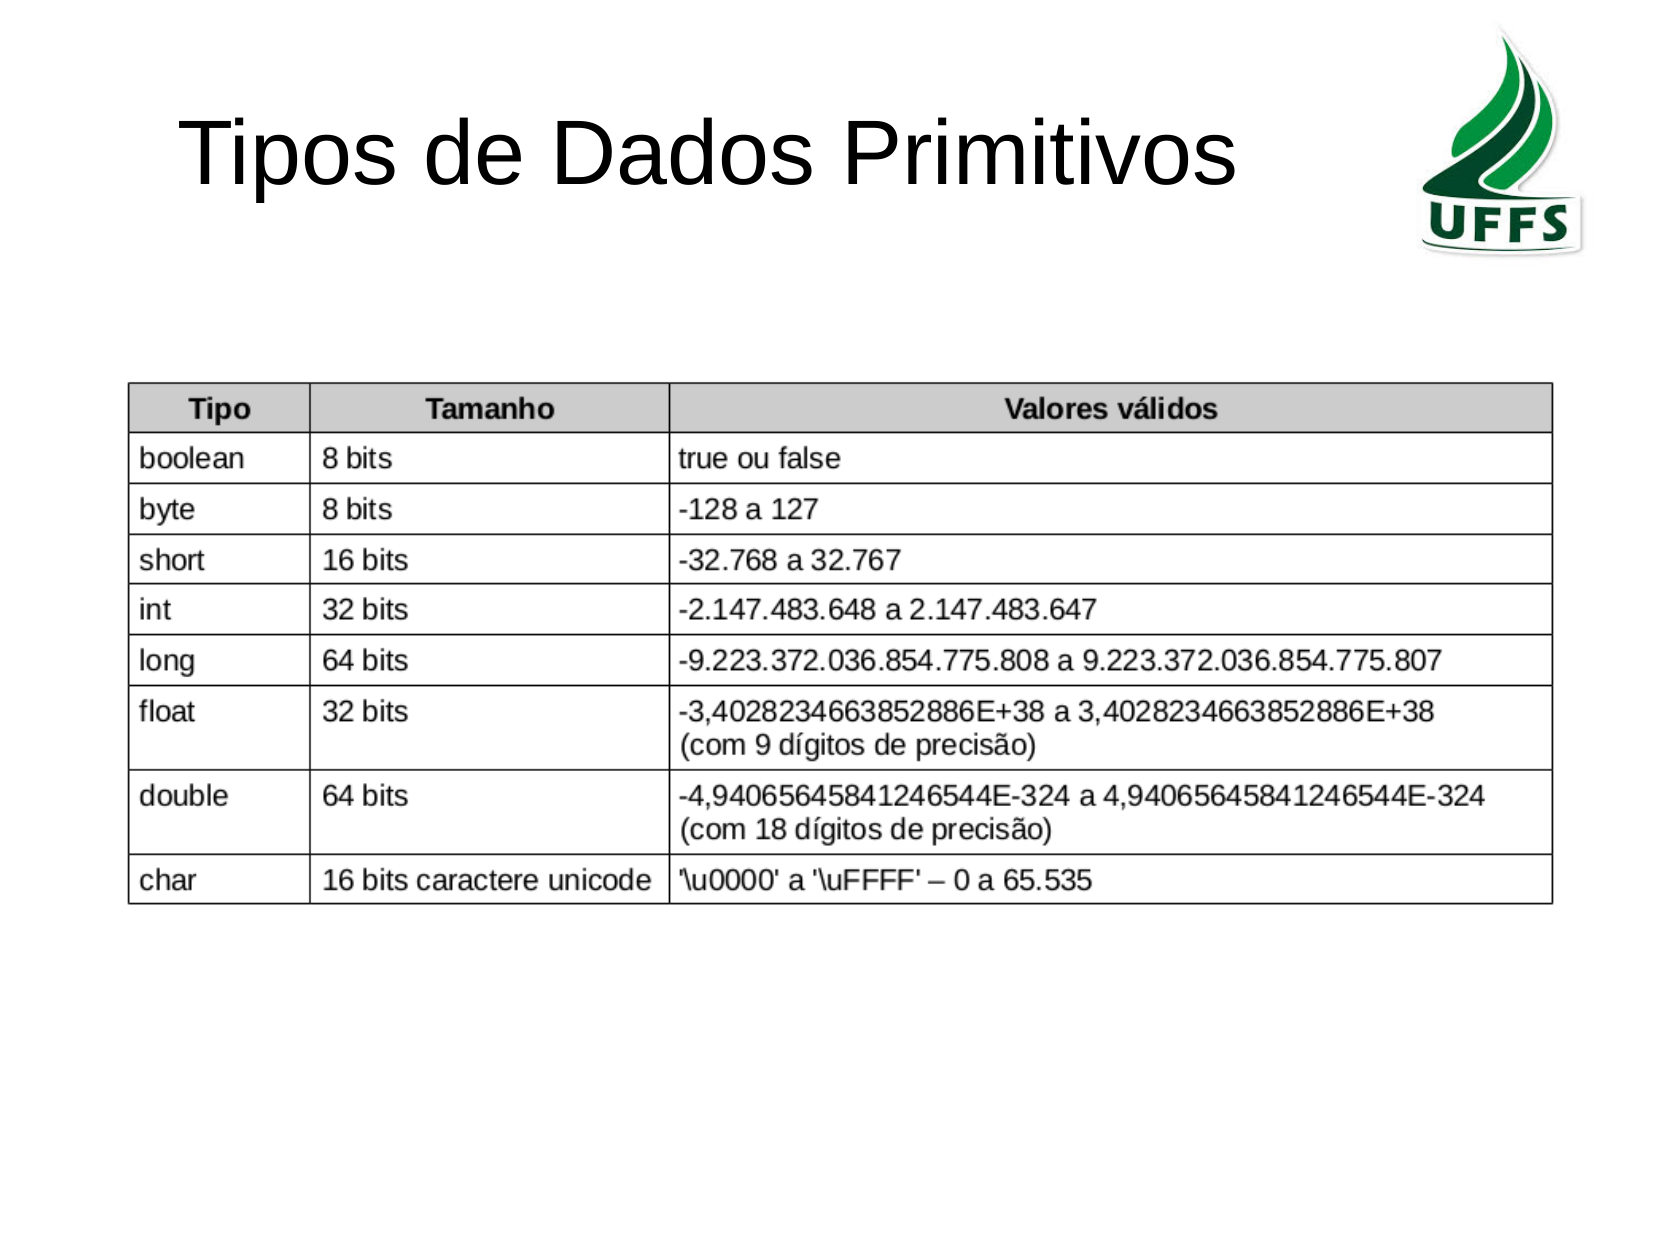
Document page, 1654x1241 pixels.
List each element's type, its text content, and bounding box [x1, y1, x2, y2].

picture [1381, 20, 1624, 272]
picture [82, 373, 1571, 927]
title Tipos de Dados Primitivos [82, 49, 1335, 257]
